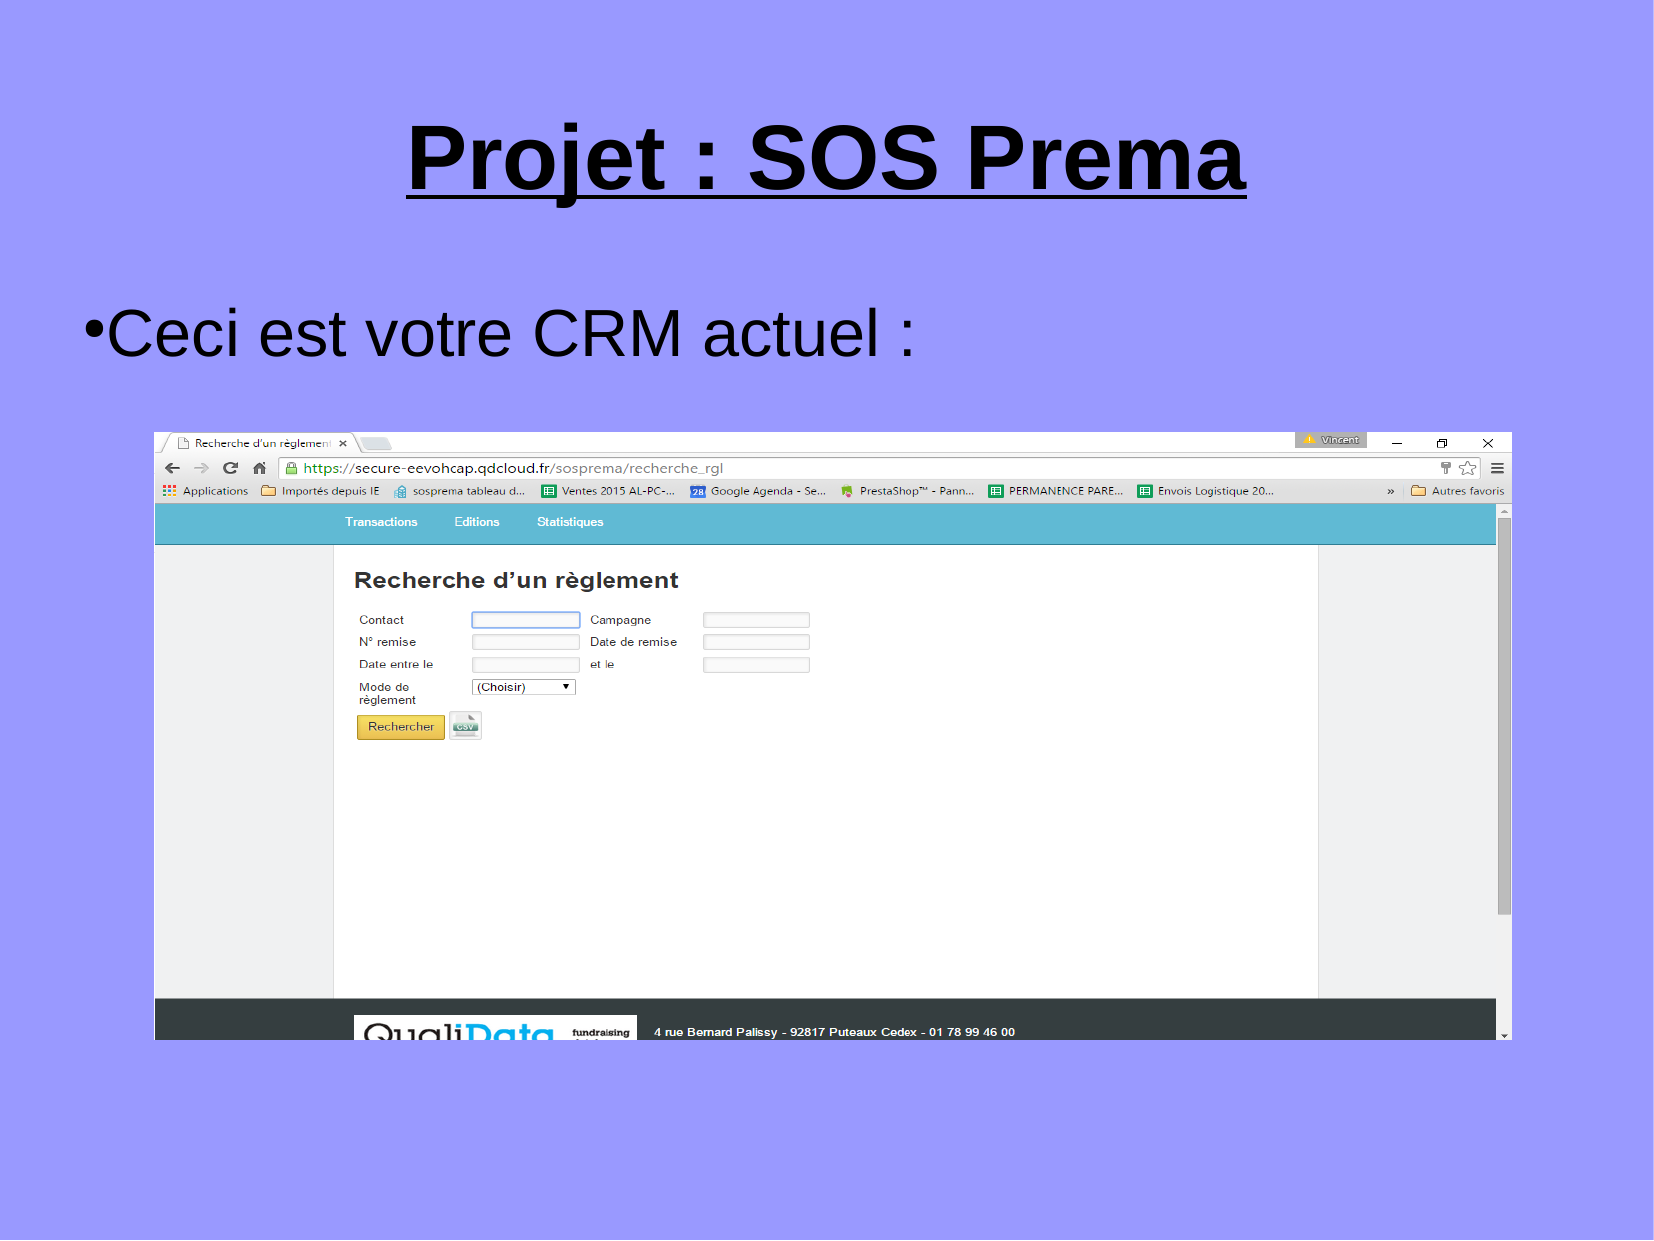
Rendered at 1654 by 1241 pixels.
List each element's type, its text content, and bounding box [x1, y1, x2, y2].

list Ceci est votre CRM actuel : [82, 290, 1571, 1109]
title Projet : SOS Prema [82, 49, 1571, 257]
